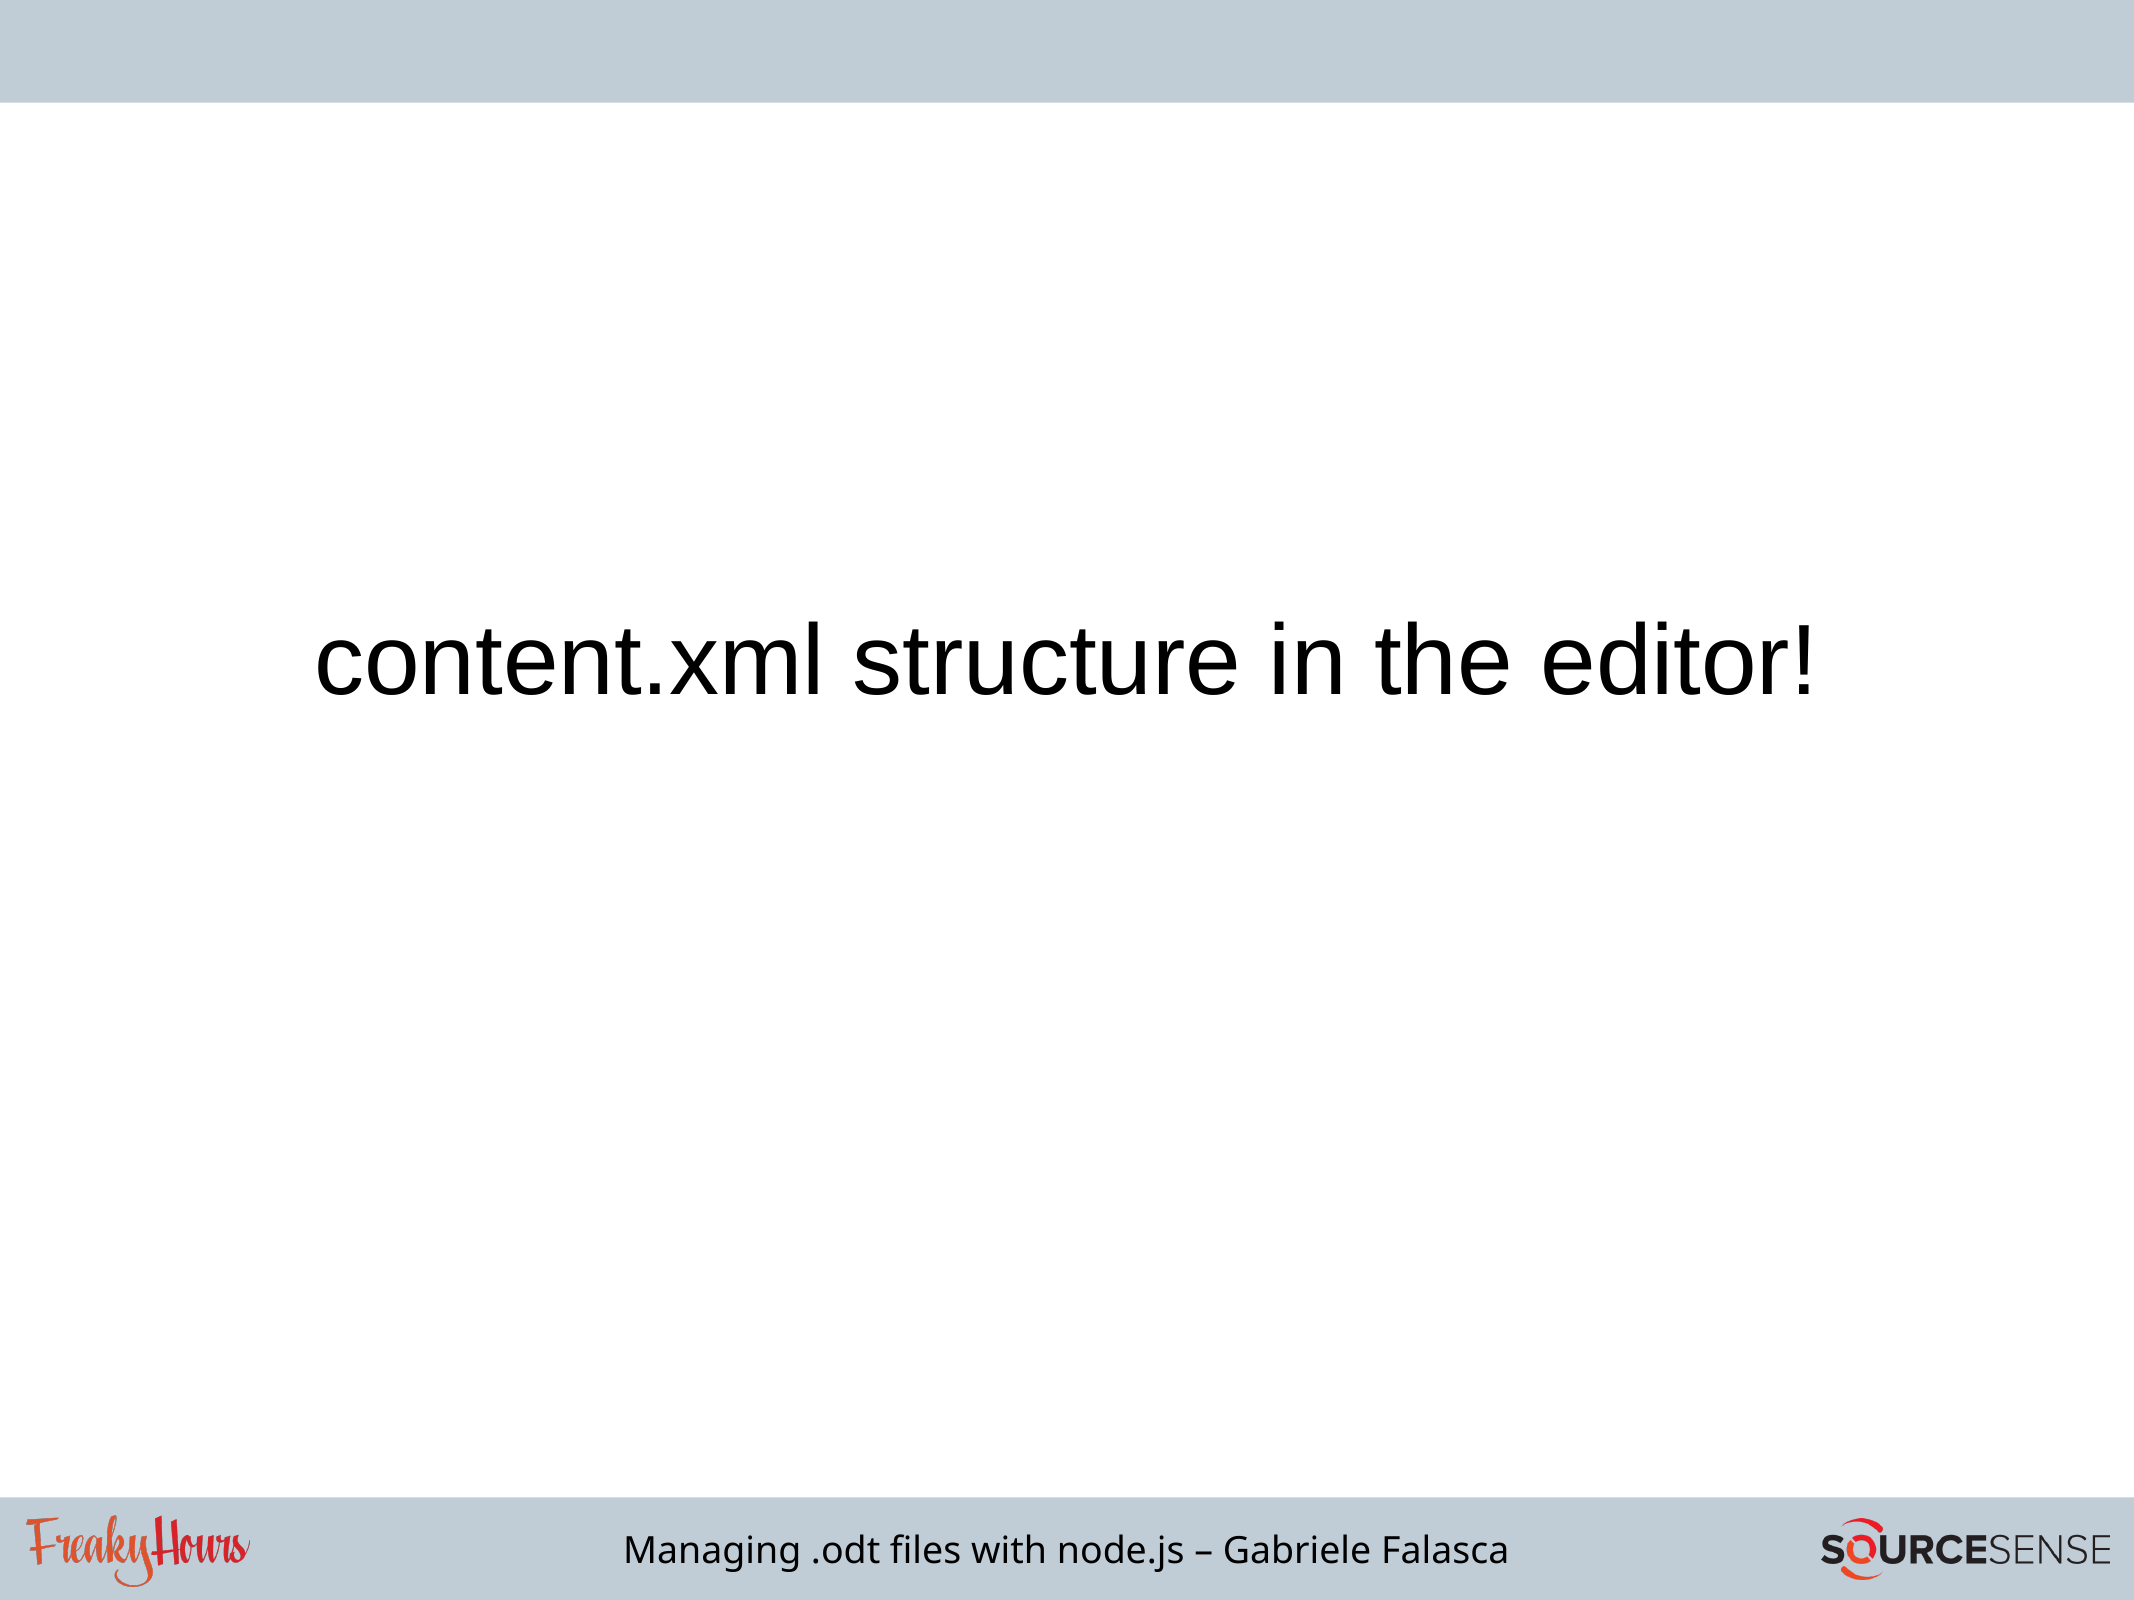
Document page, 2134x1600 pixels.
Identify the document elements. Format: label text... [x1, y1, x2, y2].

title Managing .odt files with node.js – Gabriele Falasca [333, 1497, 1800, 1600]
text_box content.xml structure in the editor! [0, 596, 2134, 724]
picture [26, 1515, 250, 1587]
picture [1821, 1518, 2110, 1580]
